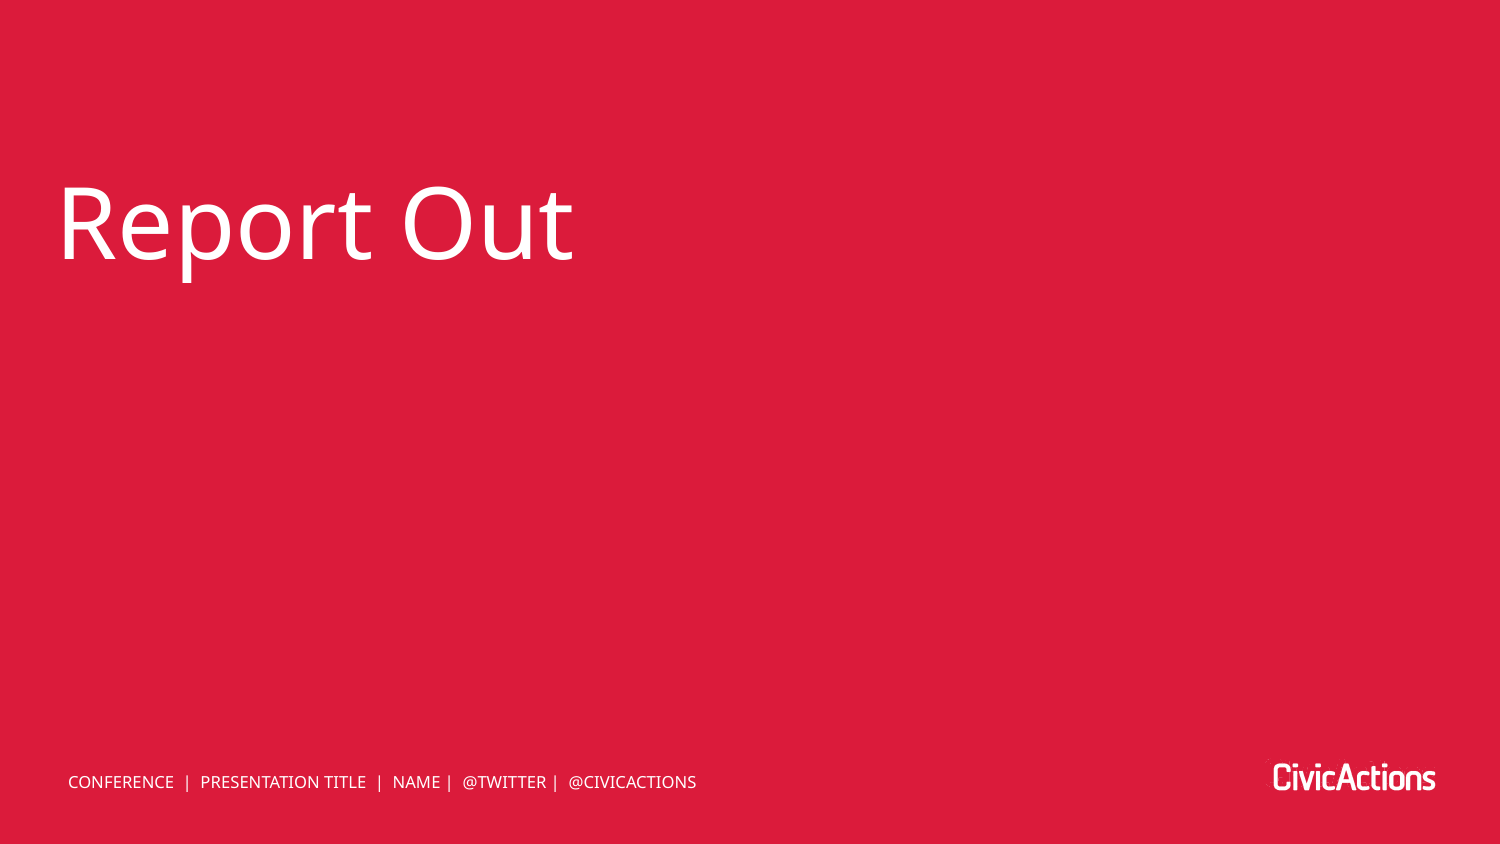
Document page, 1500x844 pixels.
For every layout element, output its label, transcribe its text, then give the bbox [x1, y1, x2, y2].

text_box CONFERENCE | PRESENTATION TITLE | NAME | @TWITTER | @CIVICACTIONS [53, 757, 1235, 796]
title Report Out [45, 149, 1326, 505]
picture [1265, 758, 1438, 795]
